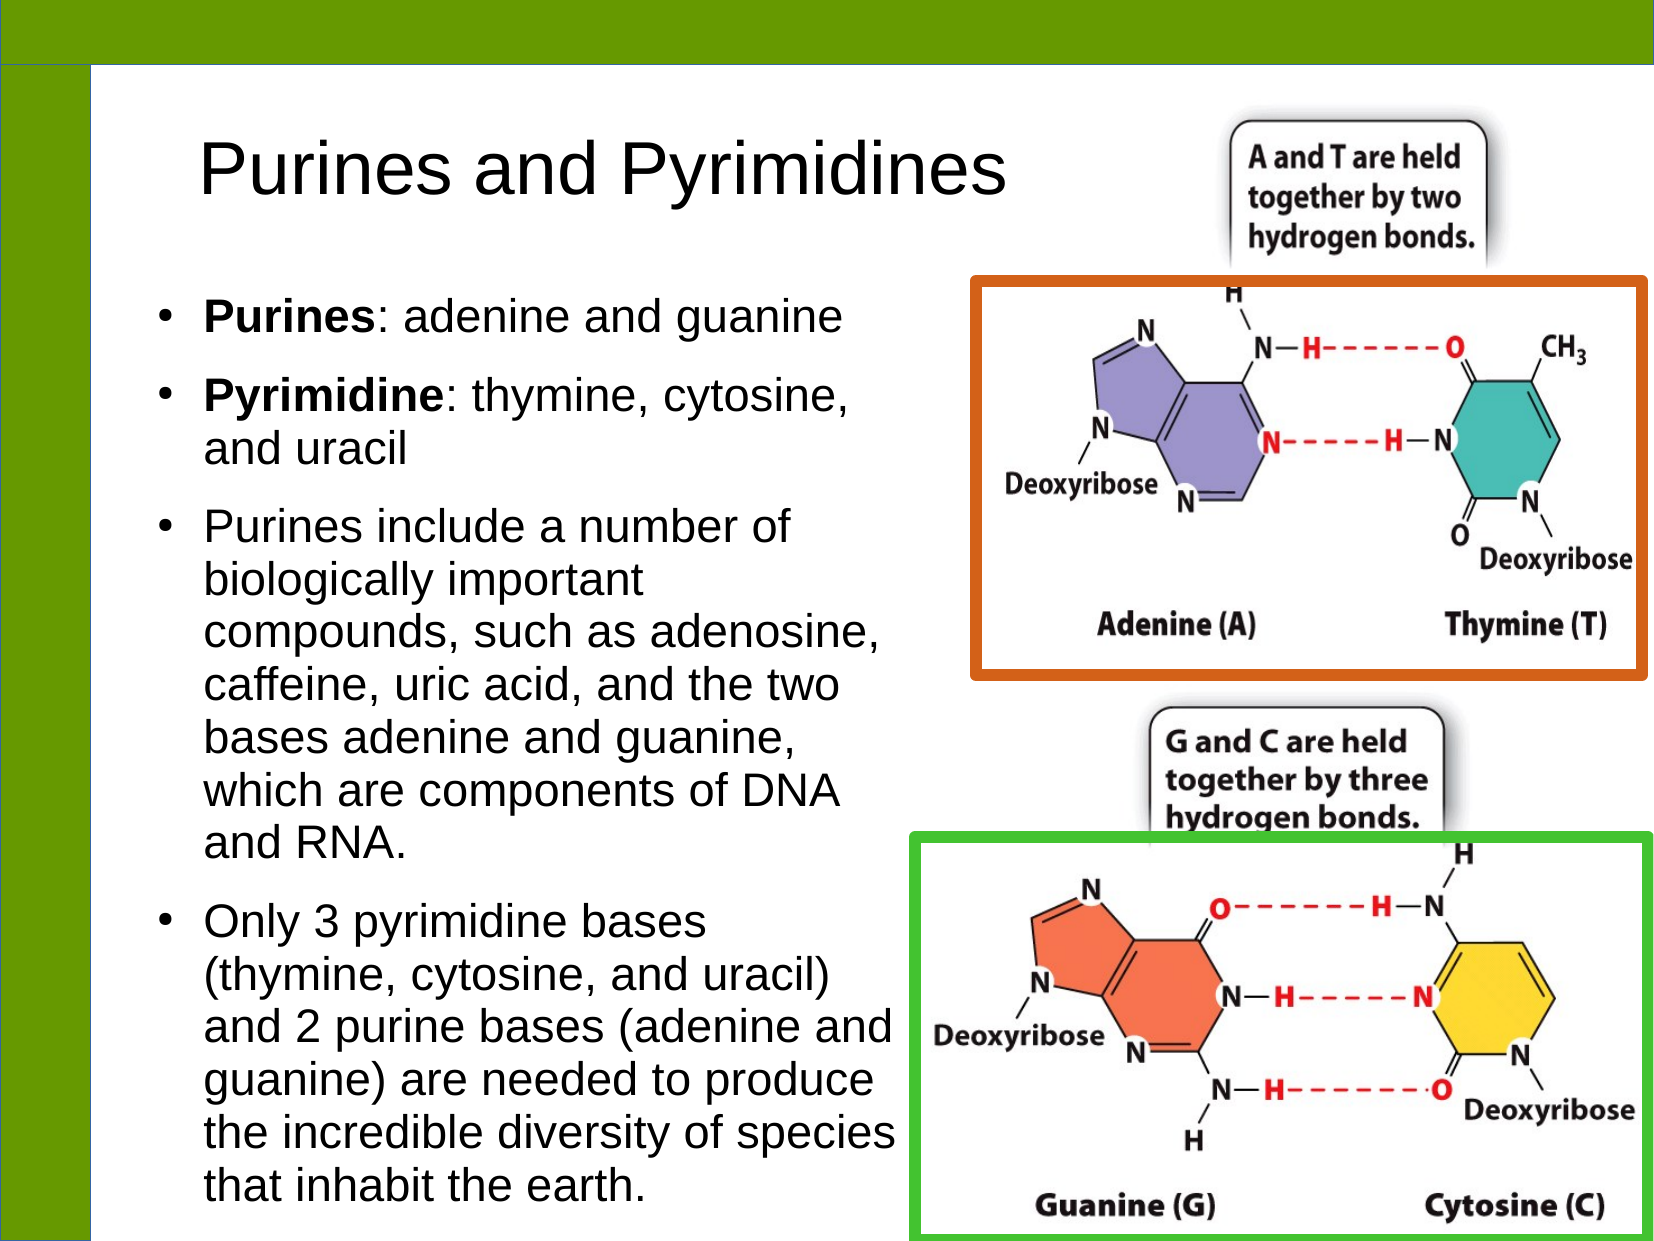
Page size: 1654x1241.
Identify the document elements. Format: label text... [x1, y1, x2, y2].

list Purines: adenine and guanine Pyrimidine: thymine, cytosine, and uracil Purines include a number of biologically important compounds, such as adenosine, caffeine, uric acid, and the two bases adenine and guanine, which are components of DNA and RNA. Only 3 pyrimidine bases (thymine, cytosine, and uracil) and 2 purine bases (adenine and guanine) are needed to produce the incredible diversity of species that inhabit the earth. [141, 290, 901, 1216]
text_box [0, 0, 1654, 1241]
title Purines and Pyrimidines [112, 89, 1096, 249]
picture [996, 99, 1644, 670]
picture [922, 683, 1648, 837]
text_box [915, 837, 1648, 1241]
text_box [975, 281, 1642, 676]
